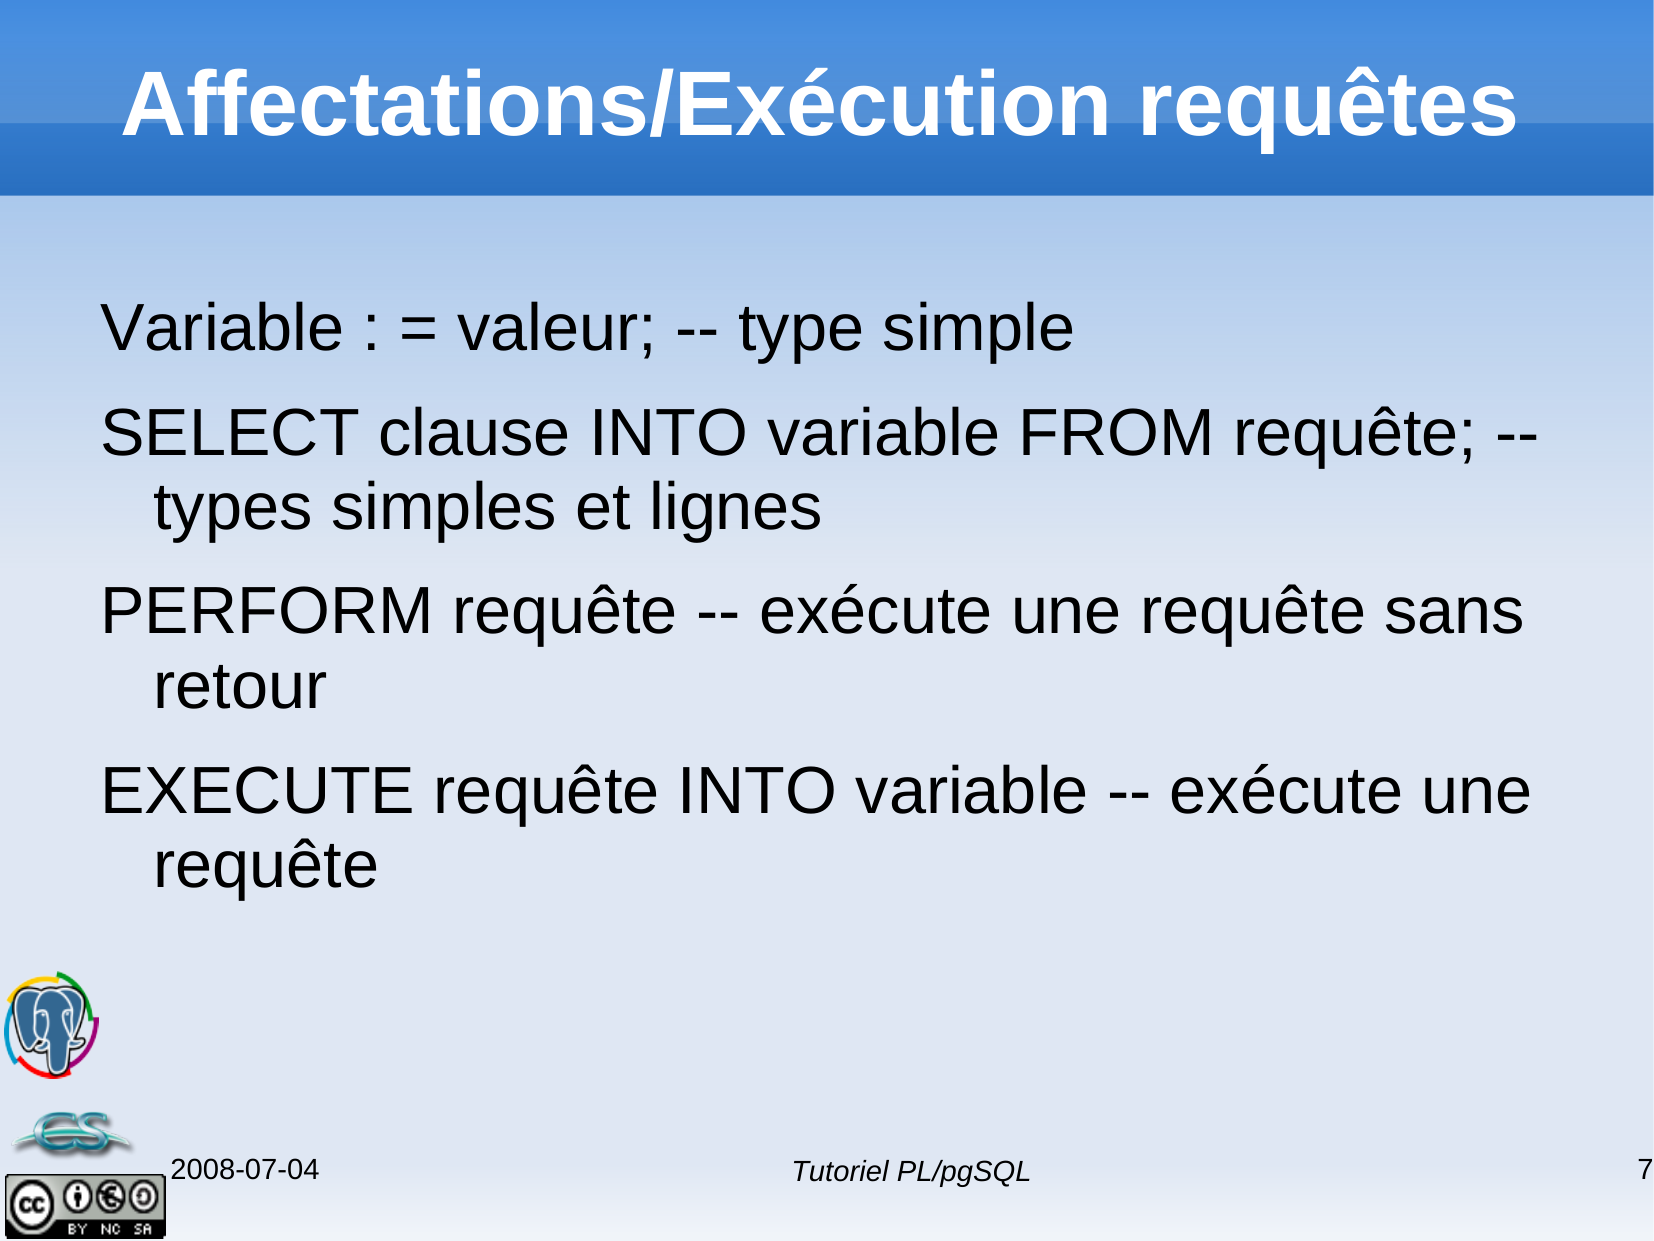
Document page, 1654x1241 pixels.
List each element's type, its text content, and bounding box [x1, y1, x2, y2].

list Variable : = valeur; -- type simple SELECT clause INTO variable FROM requête; -- types simples et lignes PERFORM requête -- exécute une requête sans retour EXECUTE requête INTO variable -- exécute une requête [82, 290, 1571, 1109]
picture [0, 0, 1654, 1241]
title Affectations/Exécution requêtes [76, 0, 1565, 208]
